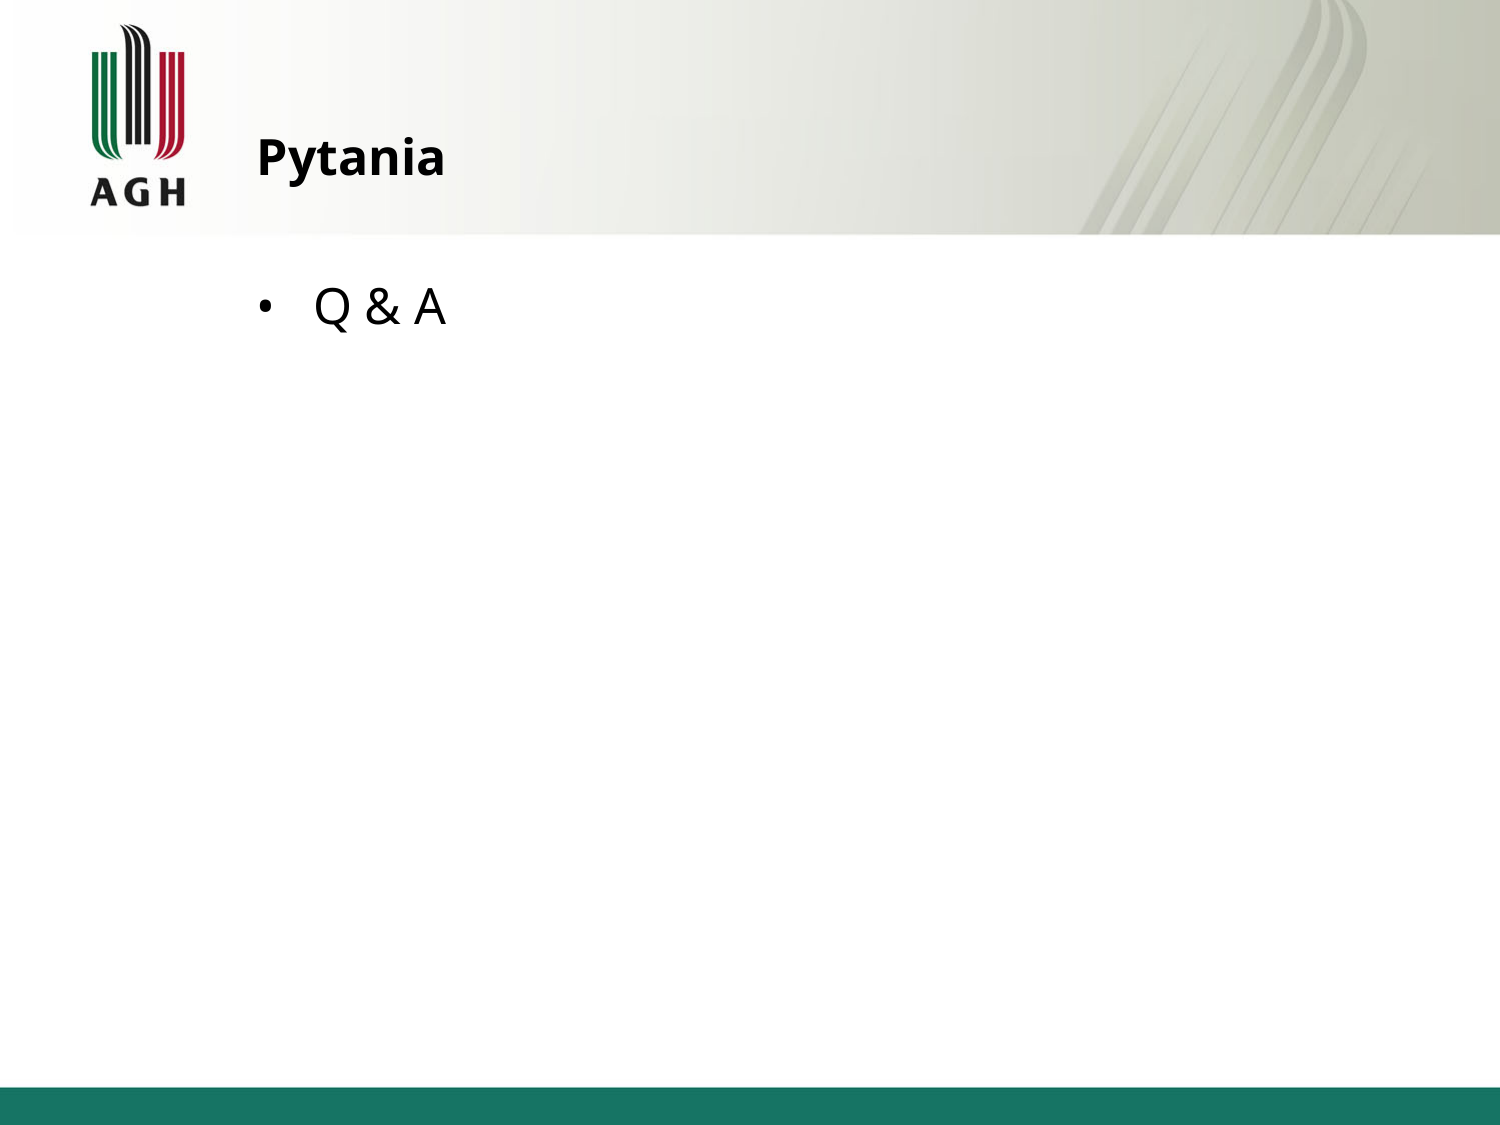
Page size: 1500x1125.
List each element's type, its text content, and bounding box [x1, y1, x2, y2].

picture [0, 0, 1500, 1125]
list Q & A [242, 267, 1425, 1005]
title Pytania [242, 78, 1425, 233]
